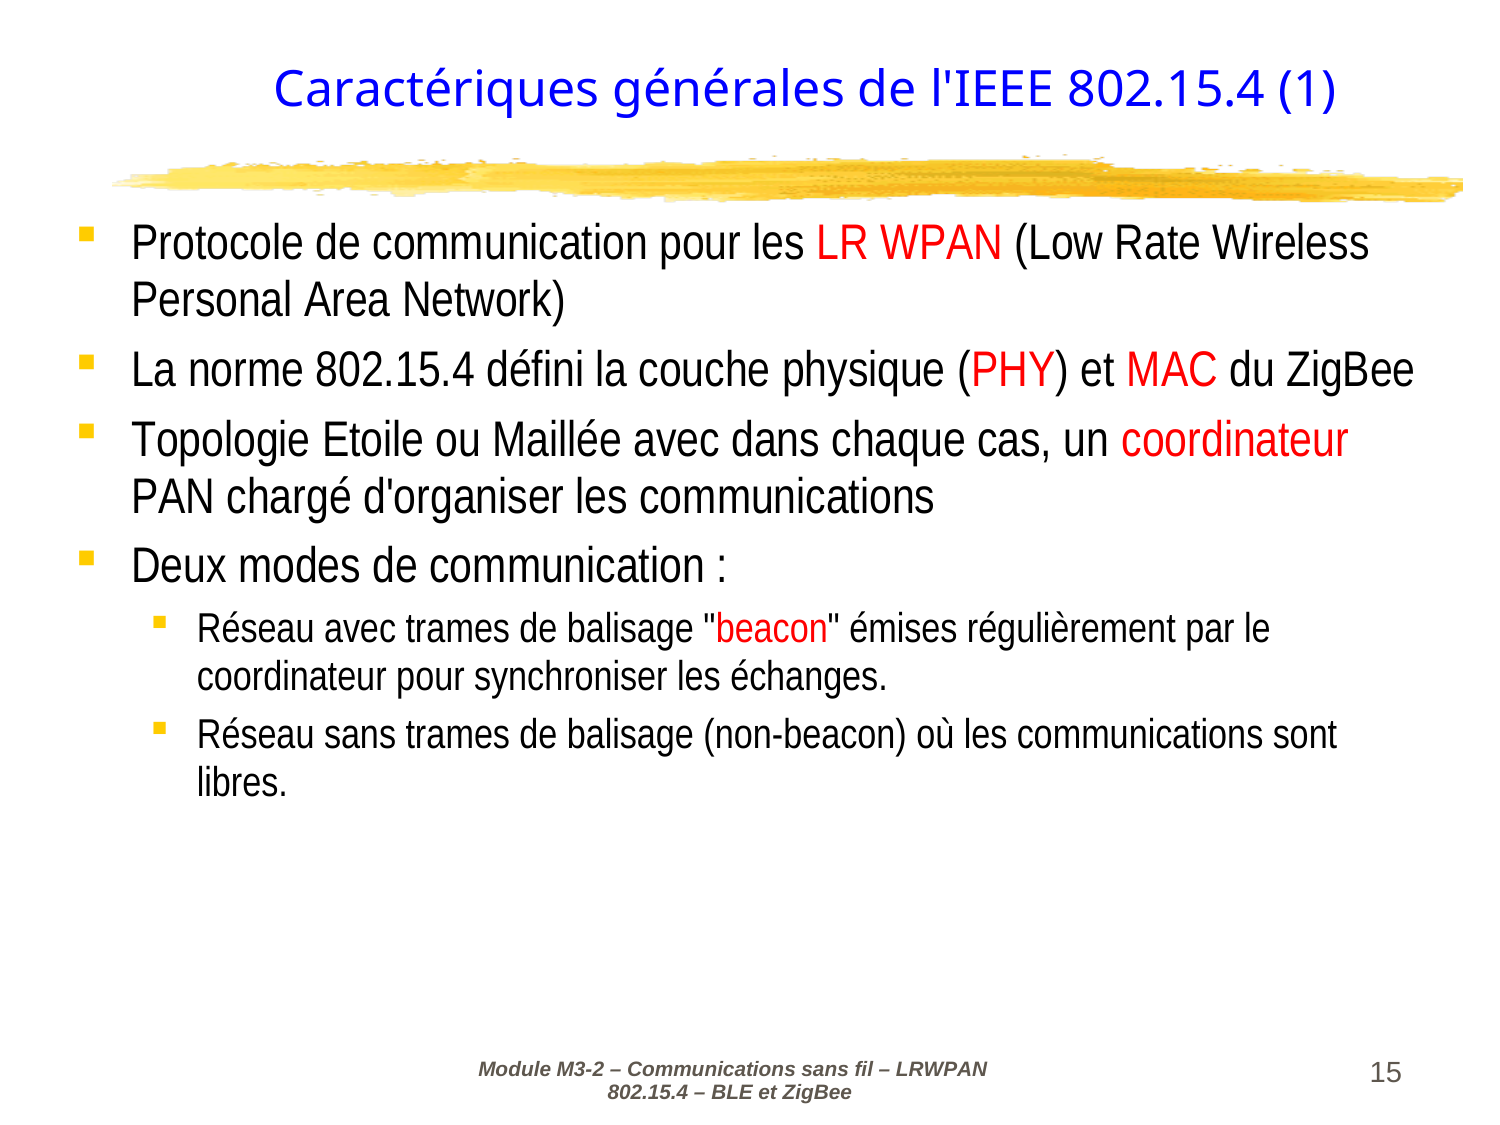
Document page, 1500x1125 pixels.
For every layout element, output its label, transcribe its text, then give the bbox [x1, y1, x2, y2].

picture [112, 149, 1463, 213]
list Protocole de communication pour les LR WPAN (Low Rate Wireless Personal Area Network) La norme 802.15.4 défini la couche physique (PHY) et MAC du ZigBee Topologie Etoile ou Maillée avec dans chaque cas, un coordinateur PAN chargé d'organiser les communications Deux modes de communication : Réseau avec trames de balisage "beacon" émises régulièrement par le coordinateur pour synchroniser les échanges. Réseau sans trames de balisage (non-beacon) où les communications sont libres. [74, 212, 1417, 811]
title Caractériques générales de l'IEEE 802.15.4 (1) [62, 44, 1338, 131]
